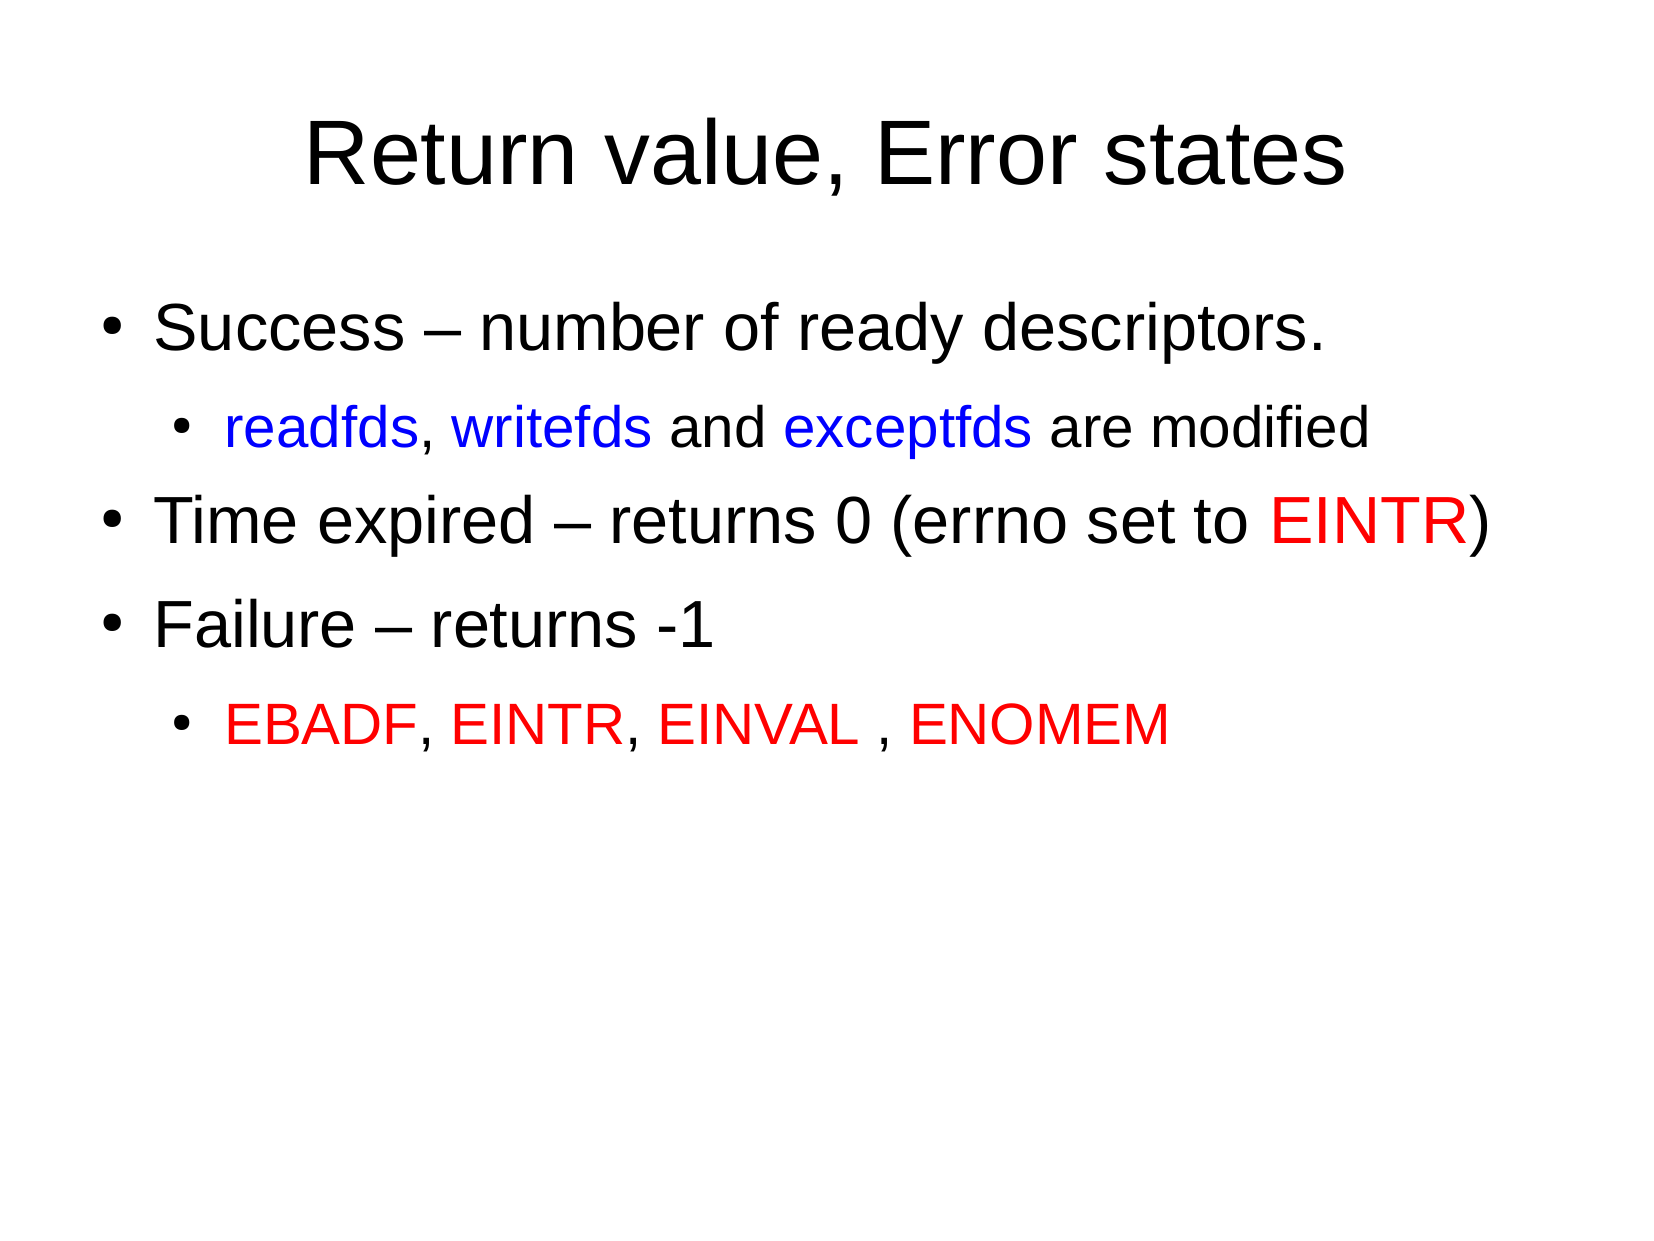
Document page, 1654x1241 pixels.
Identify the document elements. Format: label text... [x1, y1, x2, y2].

list Success – number of ready descriptors. readfds, writefds and exceptfds are modified Time expired – returns 0 (errno set to EINTR) Failure – returns -1 EBADF, EINTR, EINVAL , ENOMEM [82, 290, 1571, 1109]
title Return value, Error states [82, 56, 1571, 250]
